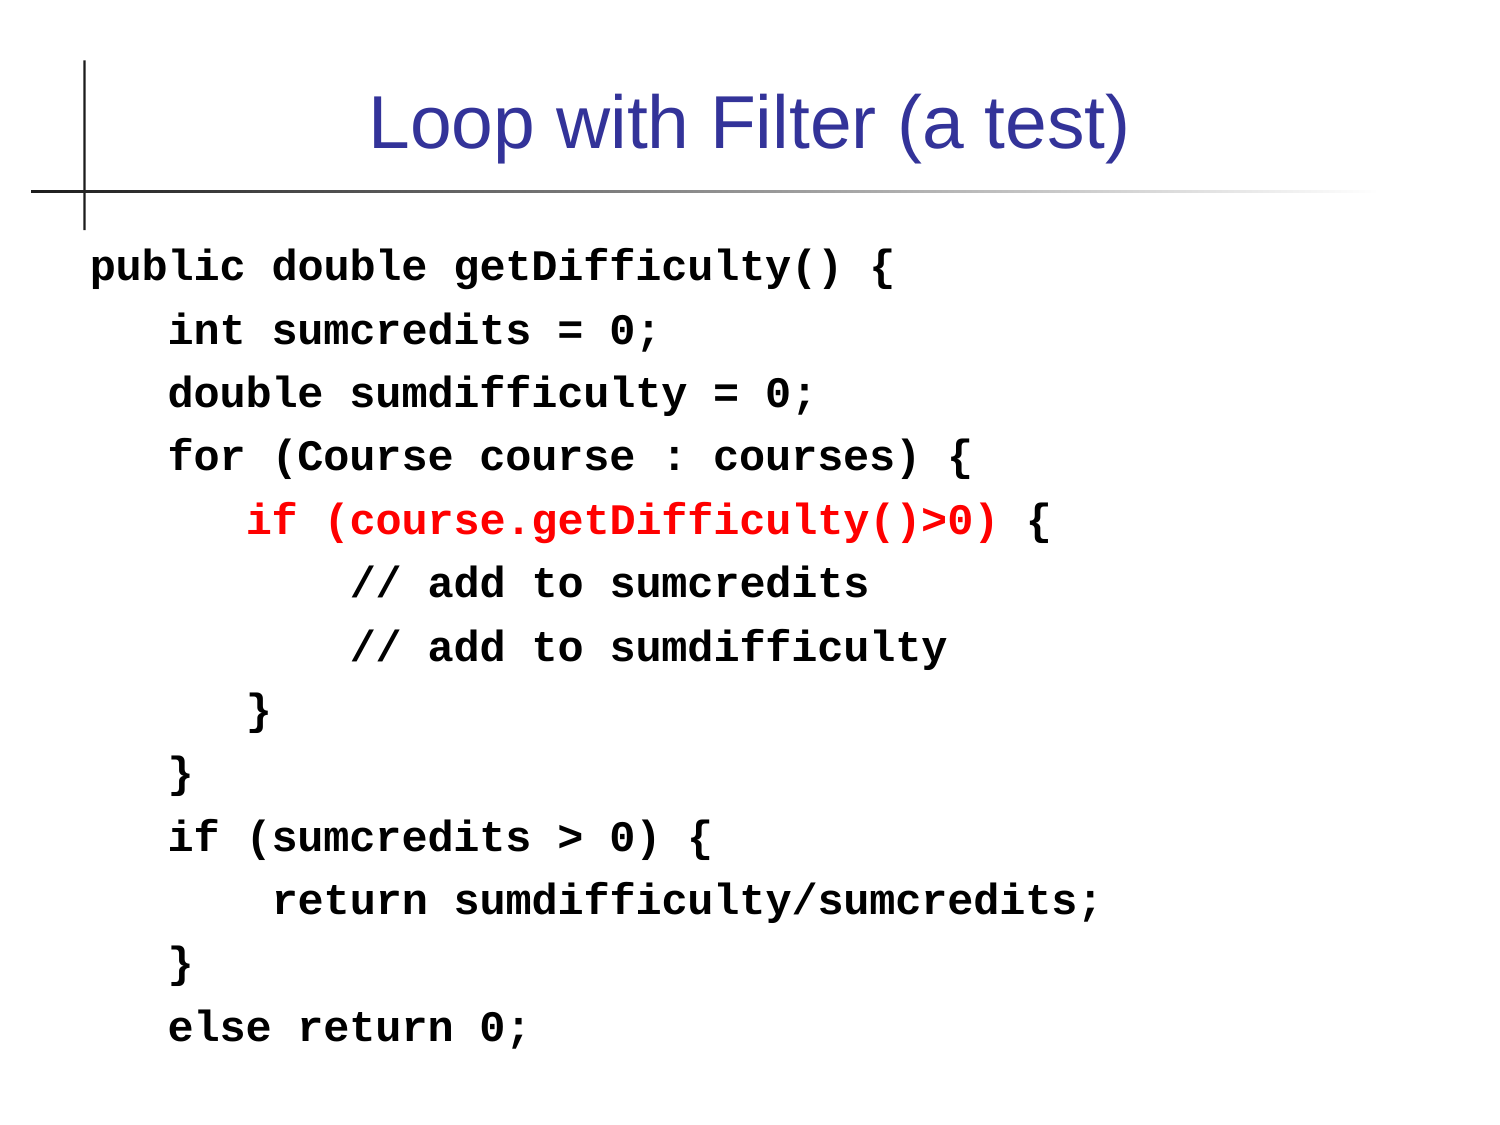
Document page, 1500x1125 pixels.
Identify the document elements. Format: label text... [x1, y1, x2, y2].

title Loop with Filter (a test) [50, 37, 1450, 201]
list public double getDifficulty() { int sumcredits = 0; double sumdifficulty = 0; for (Course course : courses) { if (course.getDifficulty()>0) { // add to sumcredits // add to sumdifficulty } } if (sumcredits > 0) { return sumdifficulty/sumcredits; } else return 0; [75, 229, 1500, 1066]
